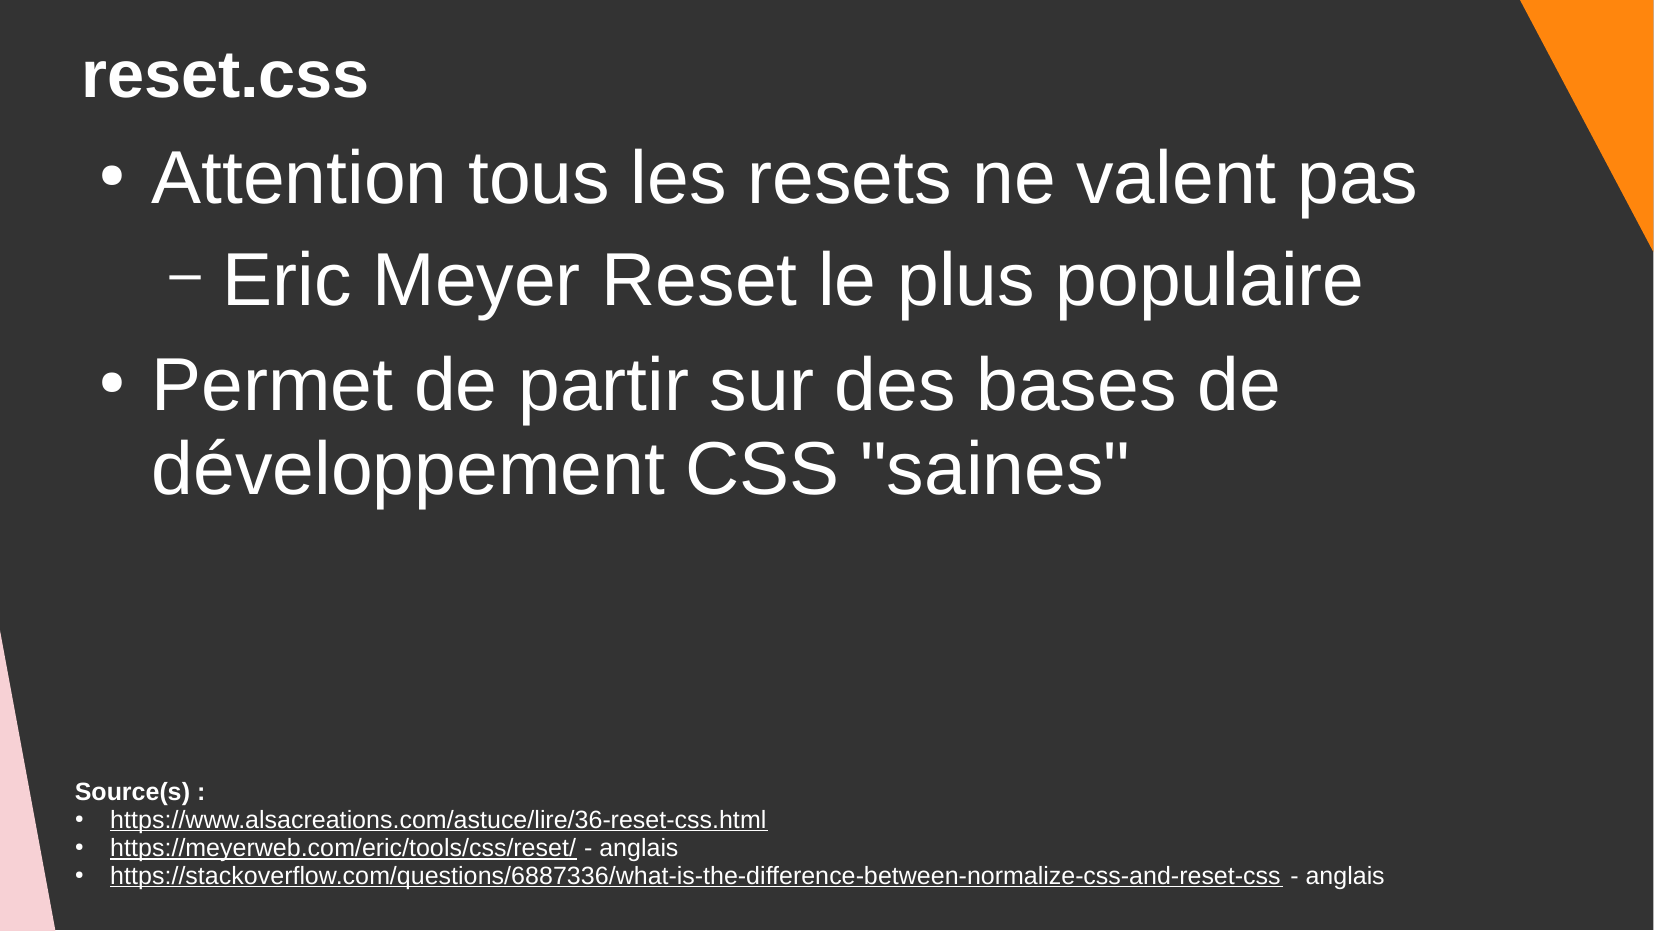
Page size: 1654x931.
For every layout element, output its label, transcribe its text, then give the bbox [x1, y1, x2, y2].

title reset.css [81, 37, 1570, 115]
text_box [1520, 0, 1654, 254]
list Attention tous les resets ne valent pas Eric Meyer Reset le plus populaire Permet de partir sur des bases de développement CSS "saines" [80, 135, 1605, 567]
text_box Source(s) : https://www.alsacreations.com/astuce/lire/36-reset-css.html https://meyerweb.com/eric/tools/css/reset/ - anglais https://stackoverflow.com/questions/6887336/what-is-the-difference-between-normalize-css-and-reset-css - anglais [60, 770, 1546, 926]
text_box [0, 630, 56, 931]
